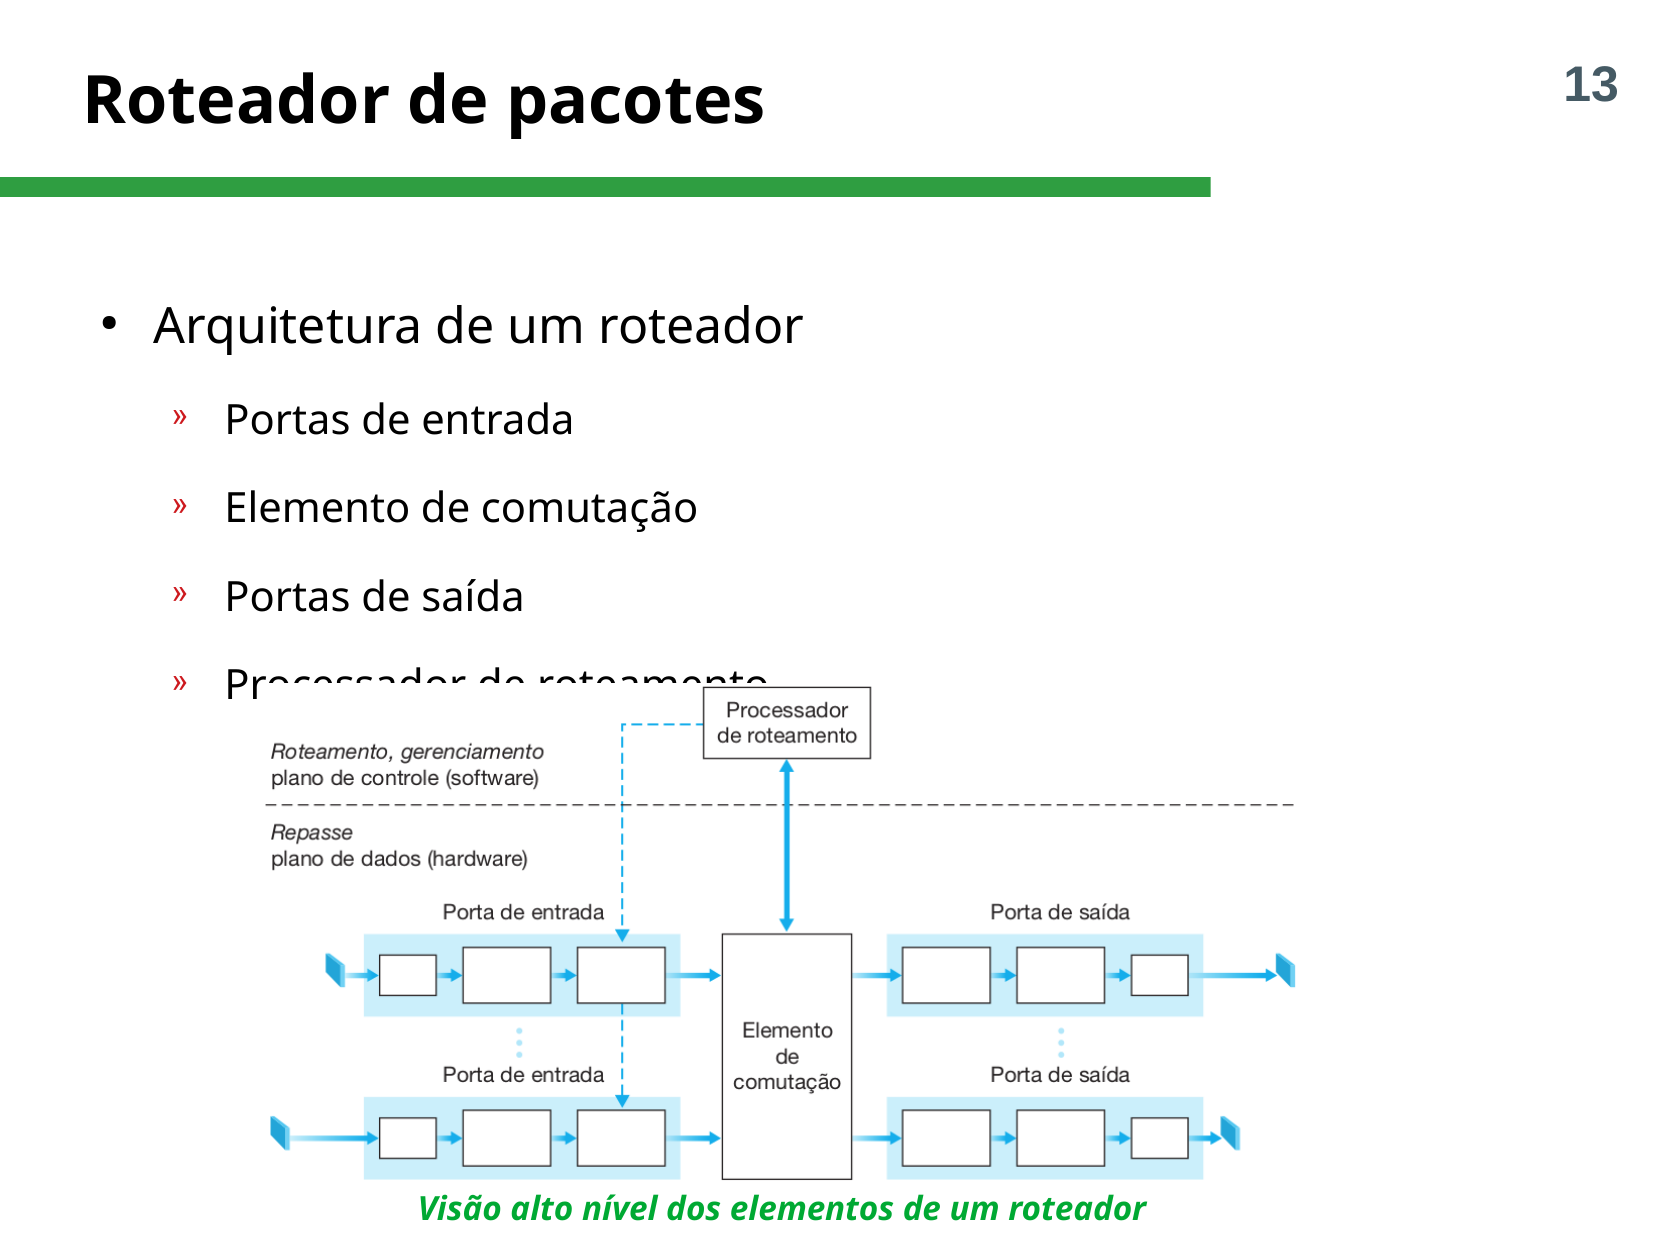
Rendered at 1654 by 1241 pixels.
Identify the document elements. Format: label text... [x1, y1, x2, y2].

picture [265, 683, 1300, 1185]
list Arquitetura de um roteador Portas de entrada Elemento de comutação Portas de saída Processador de roteamento [82, 290, 1571, 1211]
title Roteador de pacotes [82, 0, 1152, 202]
